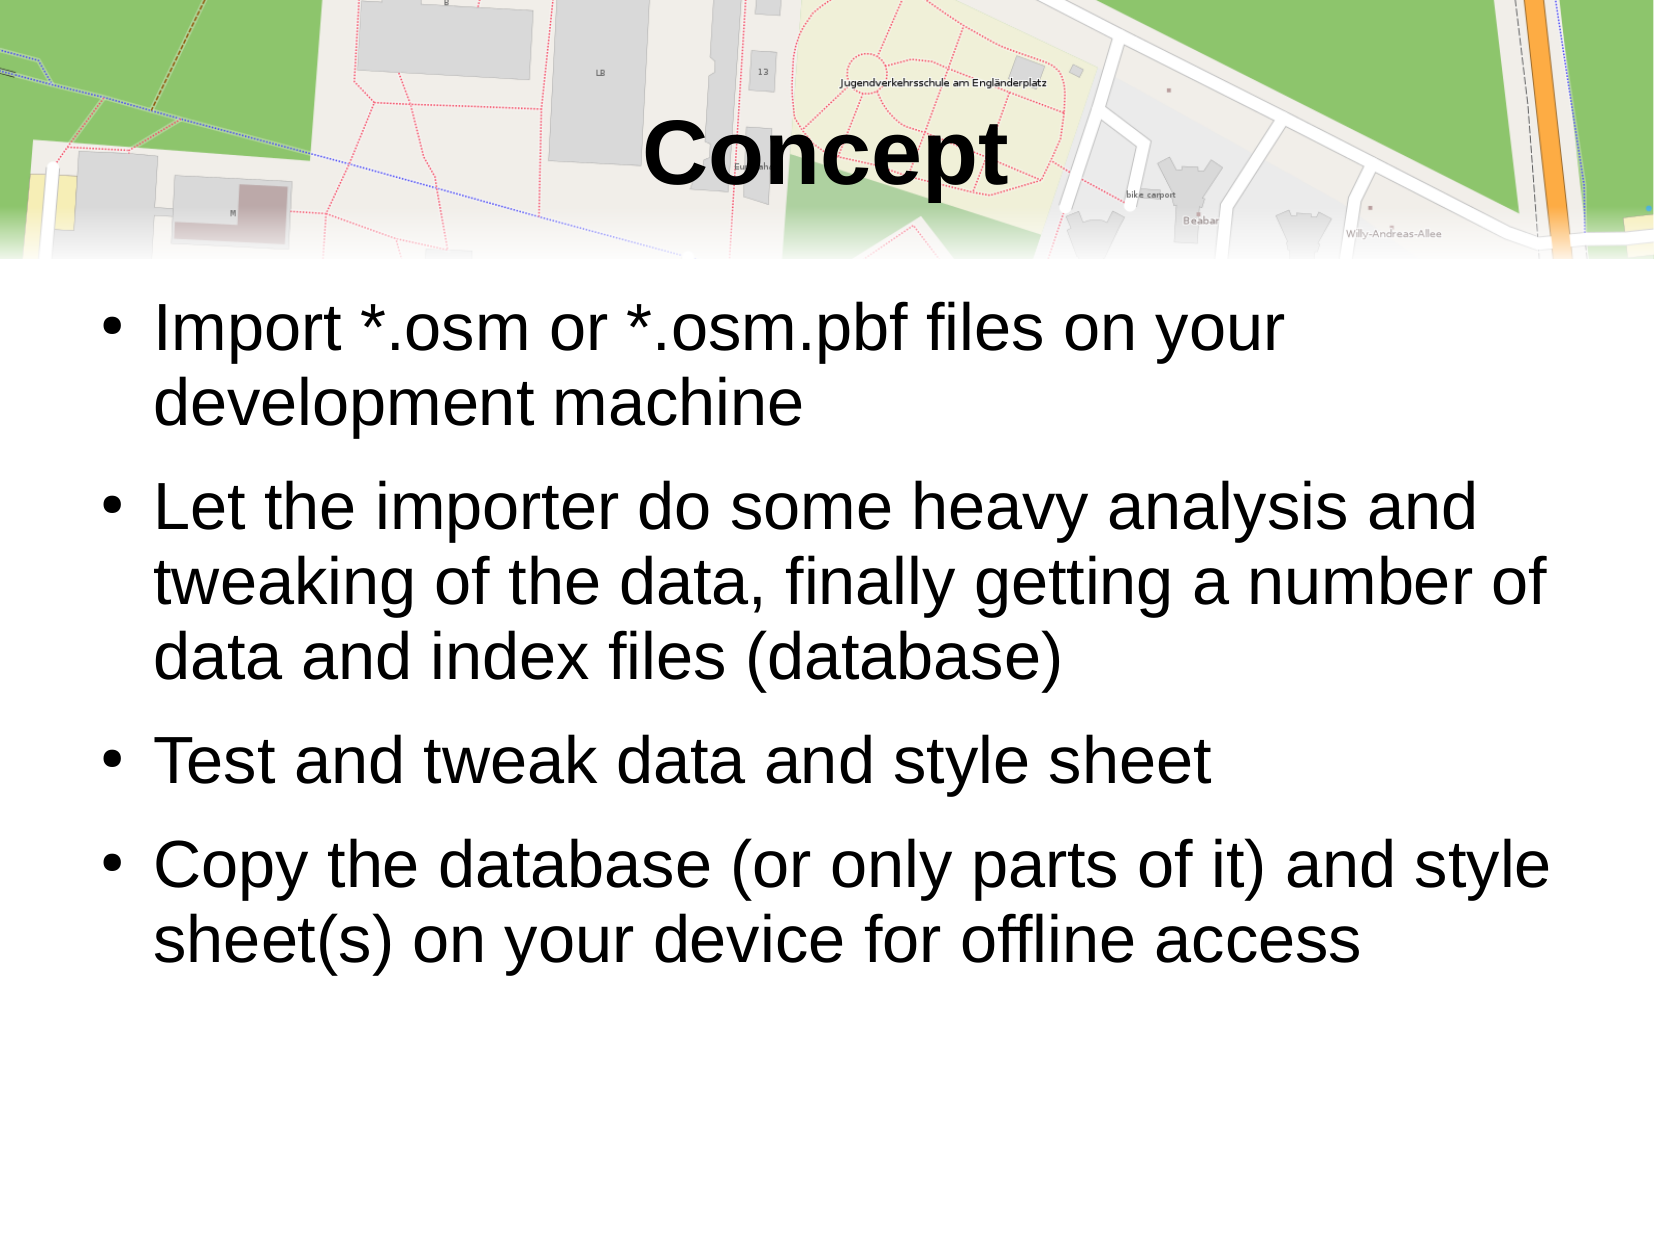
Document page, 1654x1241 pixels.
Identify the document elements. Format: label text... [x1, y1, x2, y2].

picture [0, 0, 1654, 211]
list Import *.osm or *.osm.pbf files on your development machine Let the importer do some heavy analysis and tweaking of the data, finally getting a number of data and index files (database) Test and tweak data and style sheet Copy the database (or only parts of it) and style sheet(s) on your device for offline access [82, 290, 1571, 1010]
title Concept [82, 49, 1571, 257]
